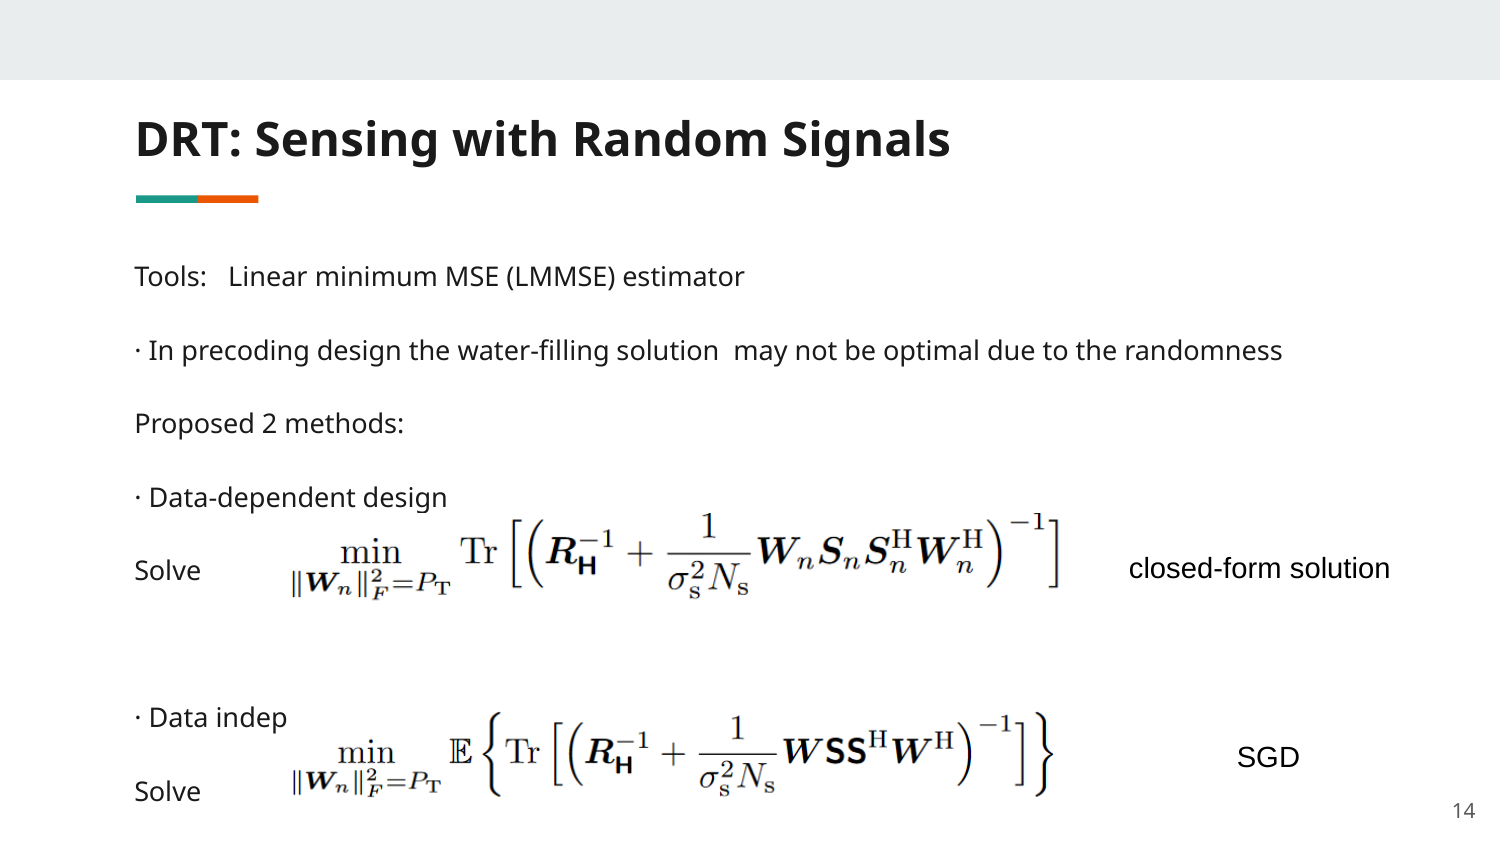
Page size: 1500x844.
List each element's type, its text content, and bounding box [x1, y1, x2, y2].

text_box SGD [1221, 722, 1372, 788]
picture [279, 513, 1064, 608]
list Tools: Linear minimum MSE (LMMSE) estimator · In precoding design the water-filling solution may not be optimal due to the randomness Proposed 2 methods: · Data-dependent design Solve · Data independent design Solve [119, 228, 1381, 837]
text_box closed-form solution [1113, 534, 1500, 600]
picture [288, 699, 1055, 813]
slide_number <number> [1400, 779, 1491, 844]
title DRT: Sensing with Random Signals [119, 93, 1381, 182]
